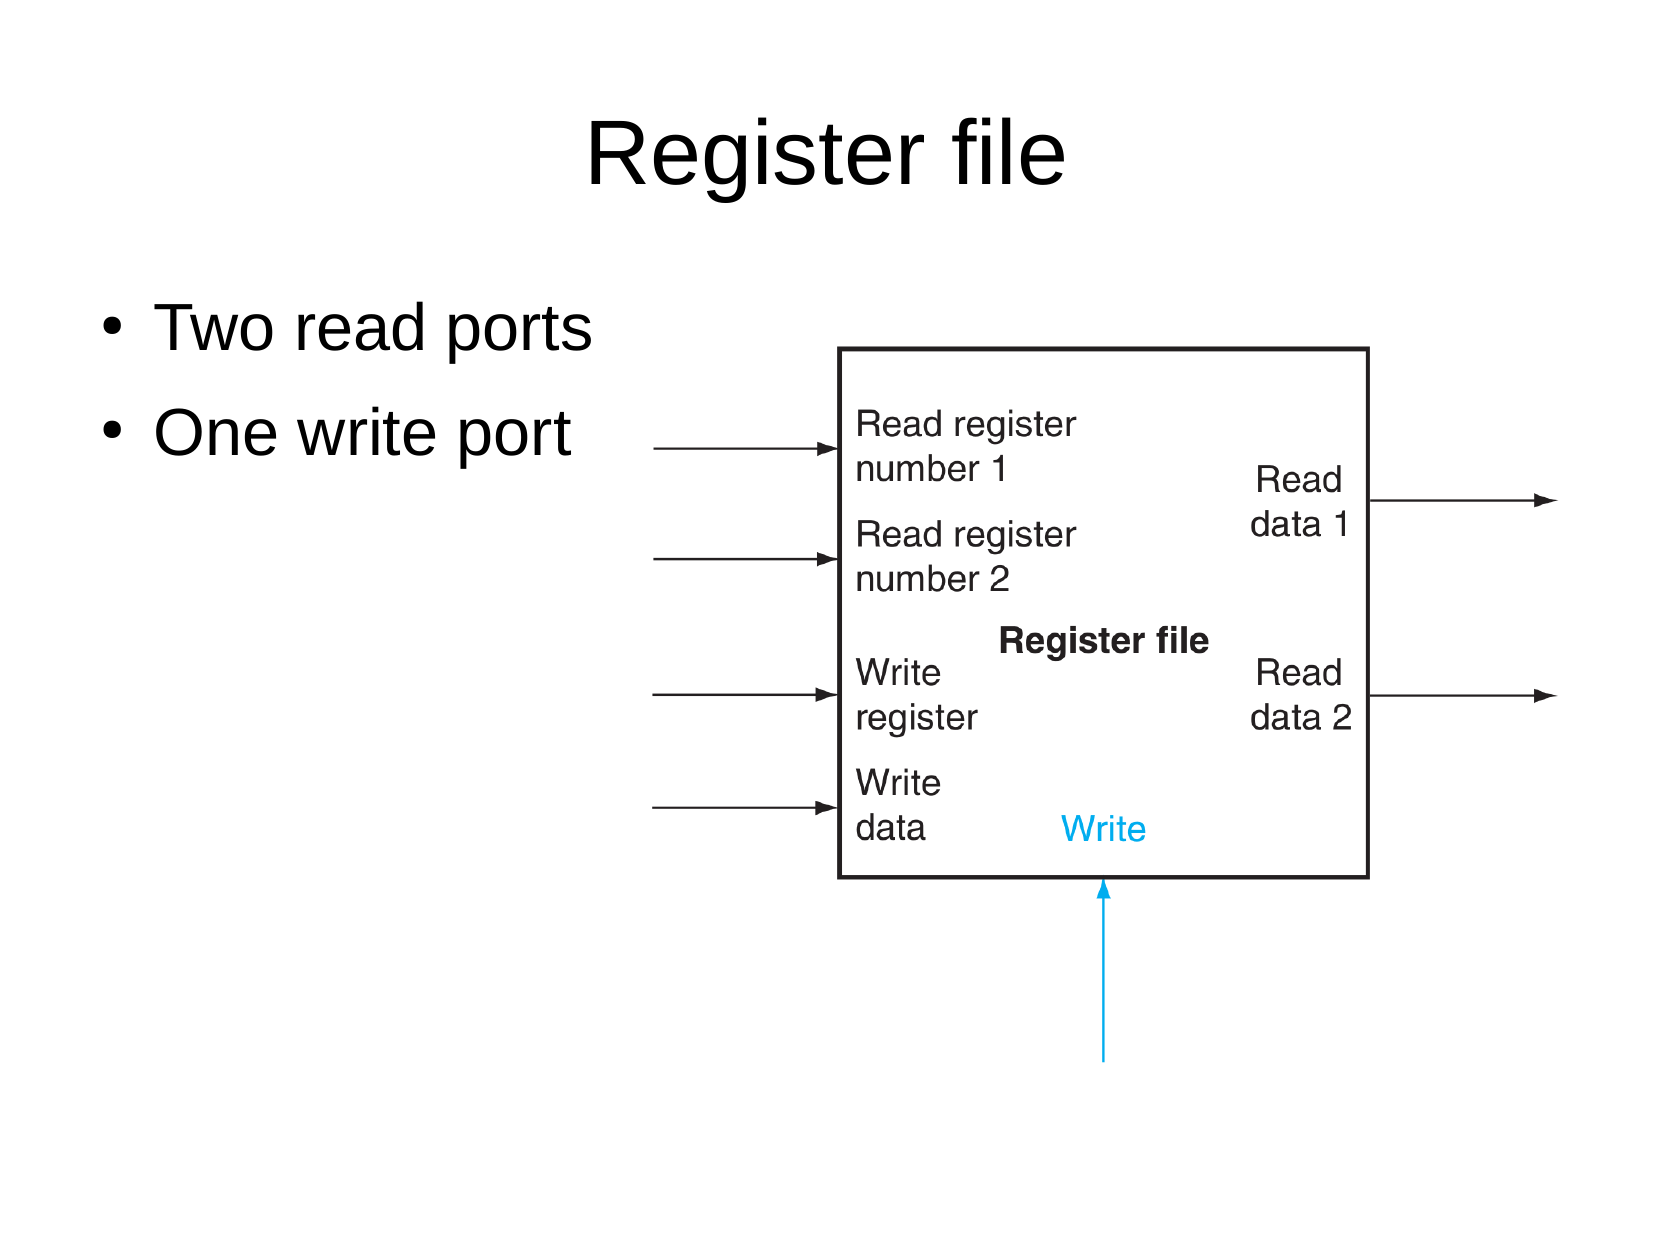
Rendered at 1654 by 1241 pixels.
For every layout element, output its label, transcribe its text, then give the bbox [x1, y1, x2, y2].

title Register file [82, 49, 1571, 257]
picture [625, 288, 1599, 1088]
list Two read ports One write port [82, 290, 625, 1010]
